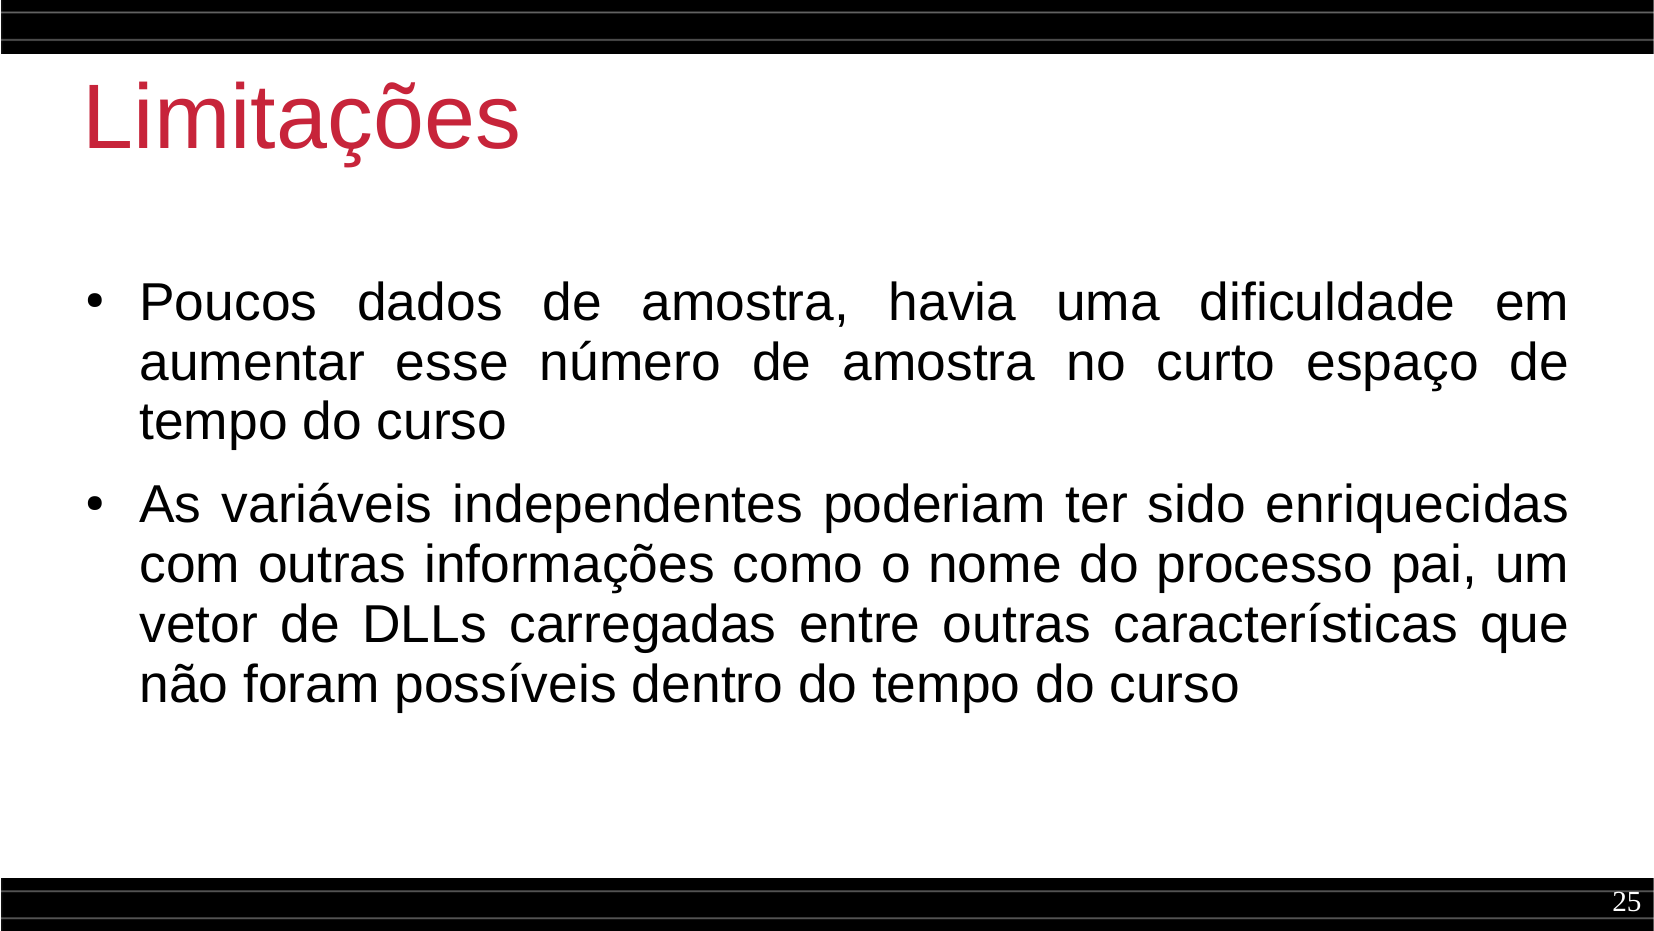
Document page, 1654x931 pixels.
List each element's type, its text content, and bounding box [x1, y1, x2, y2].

picture [1, 878, 1654, 931]
list Poucos dados de amostra, havia uma dificuldade em aumentar esse número de amostra no curto espaço de tempo do curso As variáveis independentes poderiam ter sido enriquecidas com outras informações como o nome do processo pai, um vetor de DLLs carregadas entre outras características que não foram possíveis dentro do tempo do curso [82, 271, 1571, 758]
picture [1, 0, 1654, 54]
title Limitações [82, 39, 1571, 195]
